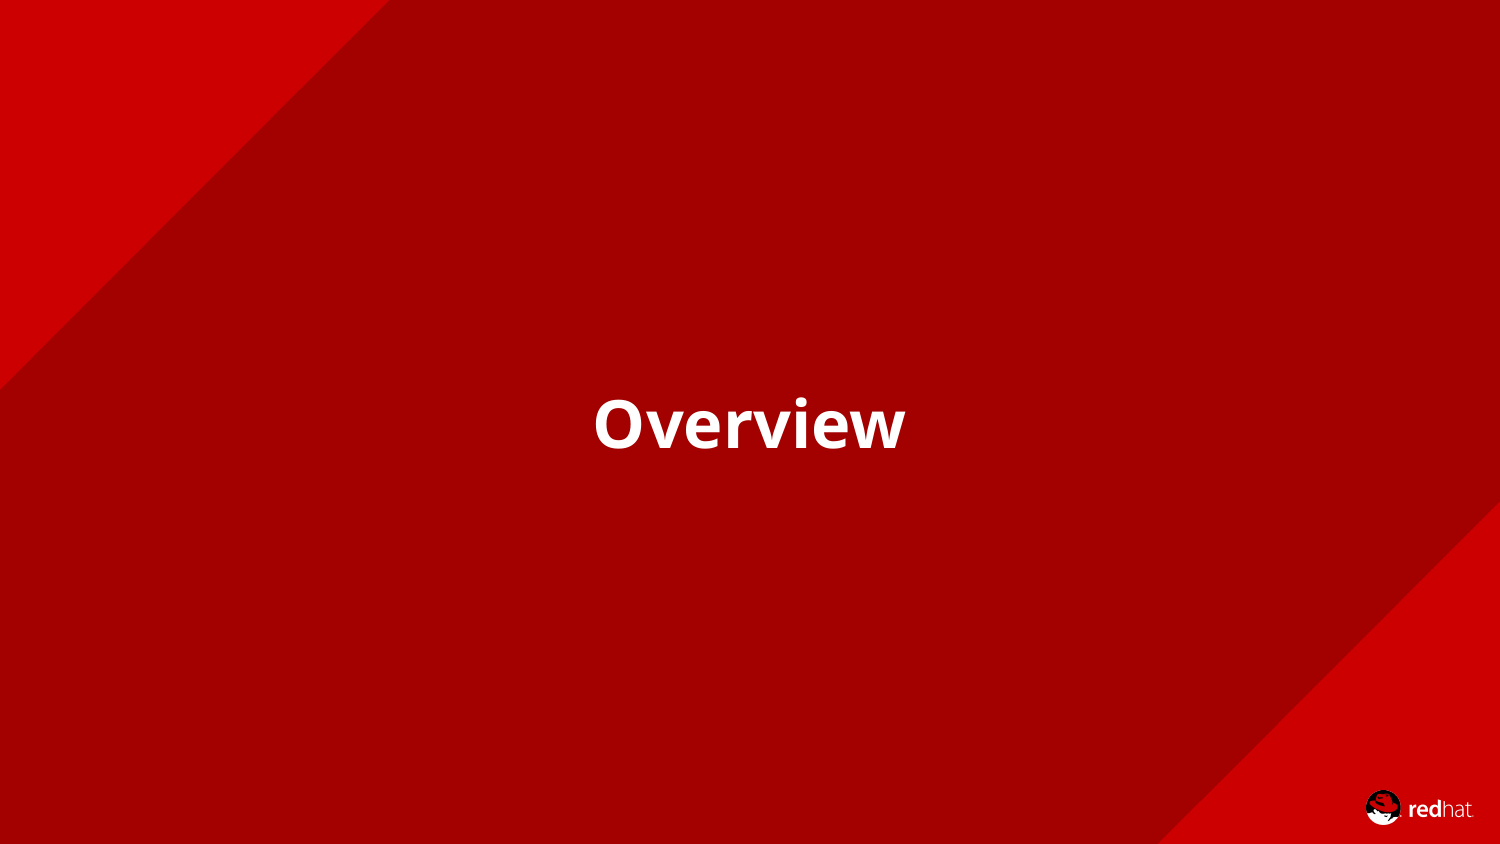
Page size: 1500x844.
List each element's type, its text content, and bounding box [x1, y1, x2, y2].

picture [0, 0, 1500, 844]
text_box Overview [135, 272, 1365, 572]
